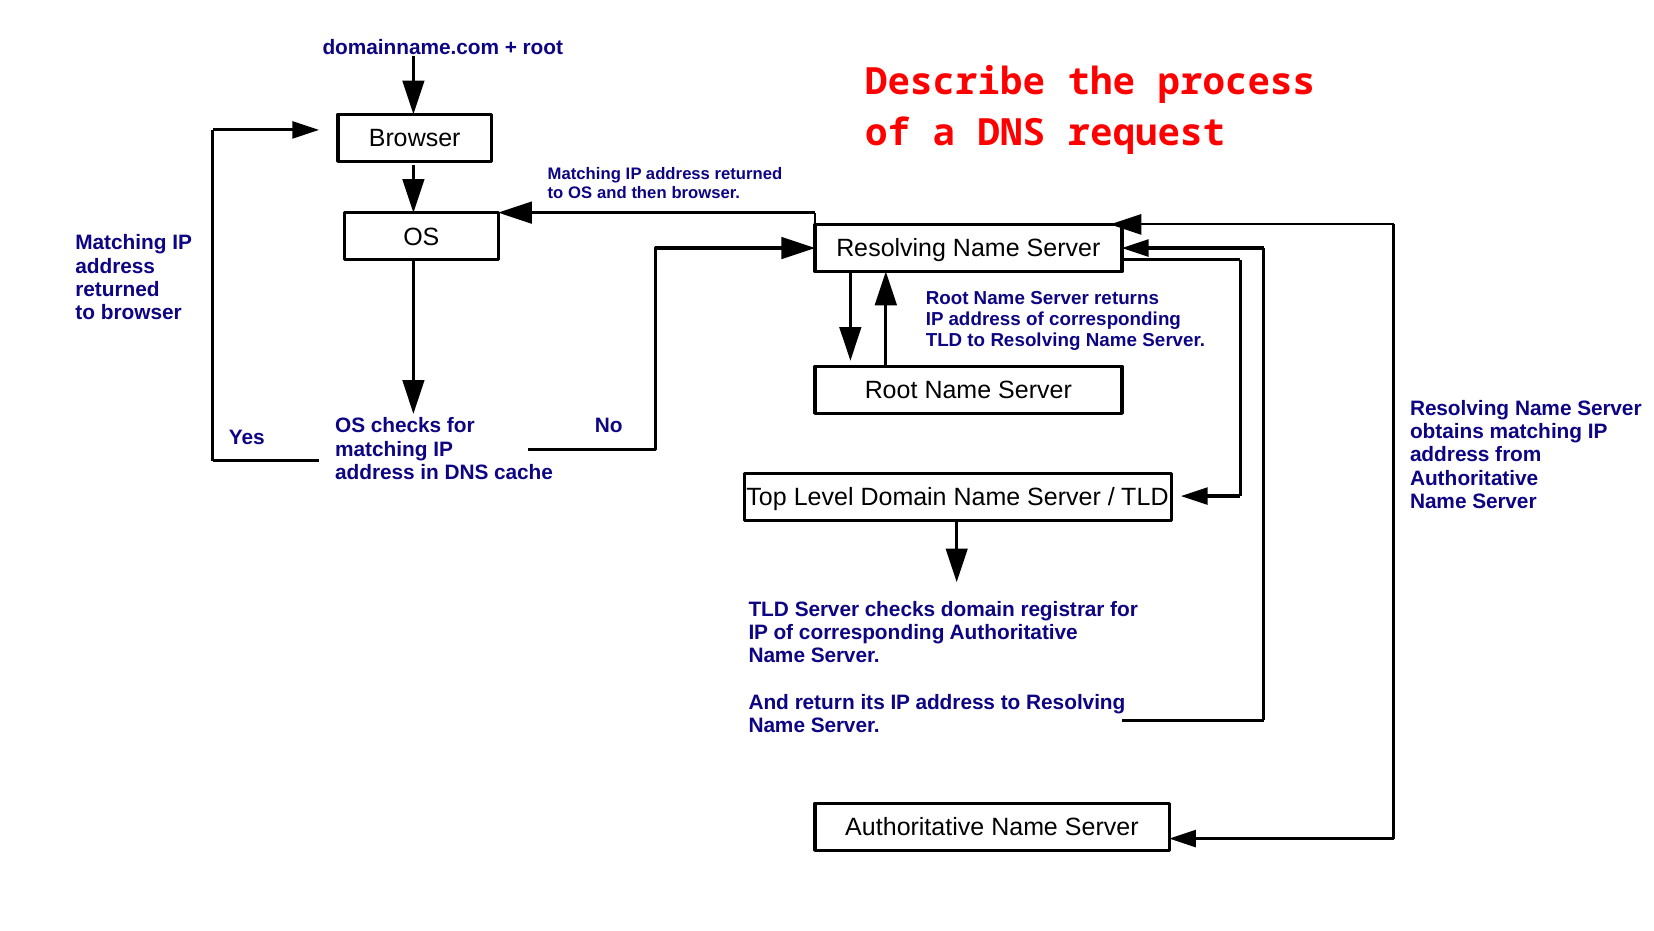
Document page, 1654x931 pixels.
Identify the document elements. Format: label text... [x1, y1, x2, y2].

text_box Describe the process of a DNS request [850, 47, 1465, 138]
text_box Root Name Server returns IP address of corresponding TLD to Resolving Name Server. [909, 295, 1170, 343]
text_box Matching IP address returned to browser [59, 224, 213, 331]
text_box Browser [338, 114, 492, 162]
text_box Matching IP address returned to OS and then browser. [531, 129, 827, 237]
text_box domainname.com + root [259, 23, 626, 71]
text_box Root Name Server [814, 366, 1123, 414]
text_box Authoritative Name Server [814, 803, 1170, 851]
text_box Top Level Domain Name Server / TLD [744, 473, 1172, 521]
text_box No [578, 401, 650, 449]
text_box Resolving Name Server obtains matching IP address from Authoritative Name Server [1393, 401, 1654, 508]
text_box Yes [214, 413, 284, 459]
text_box Resolving Name Server [814, 224, 1123, 272]
text_box OS checks for matching IP address in DNS cache [318, 425, 579, 473]
text_box TLD Server checks domain registrar for IP of corresponding Authoritative Name Server. And return its IP address to Resolving Name Server. [732, 614, 1099, 721]
text_box OS [344, 212, 499, 260]
